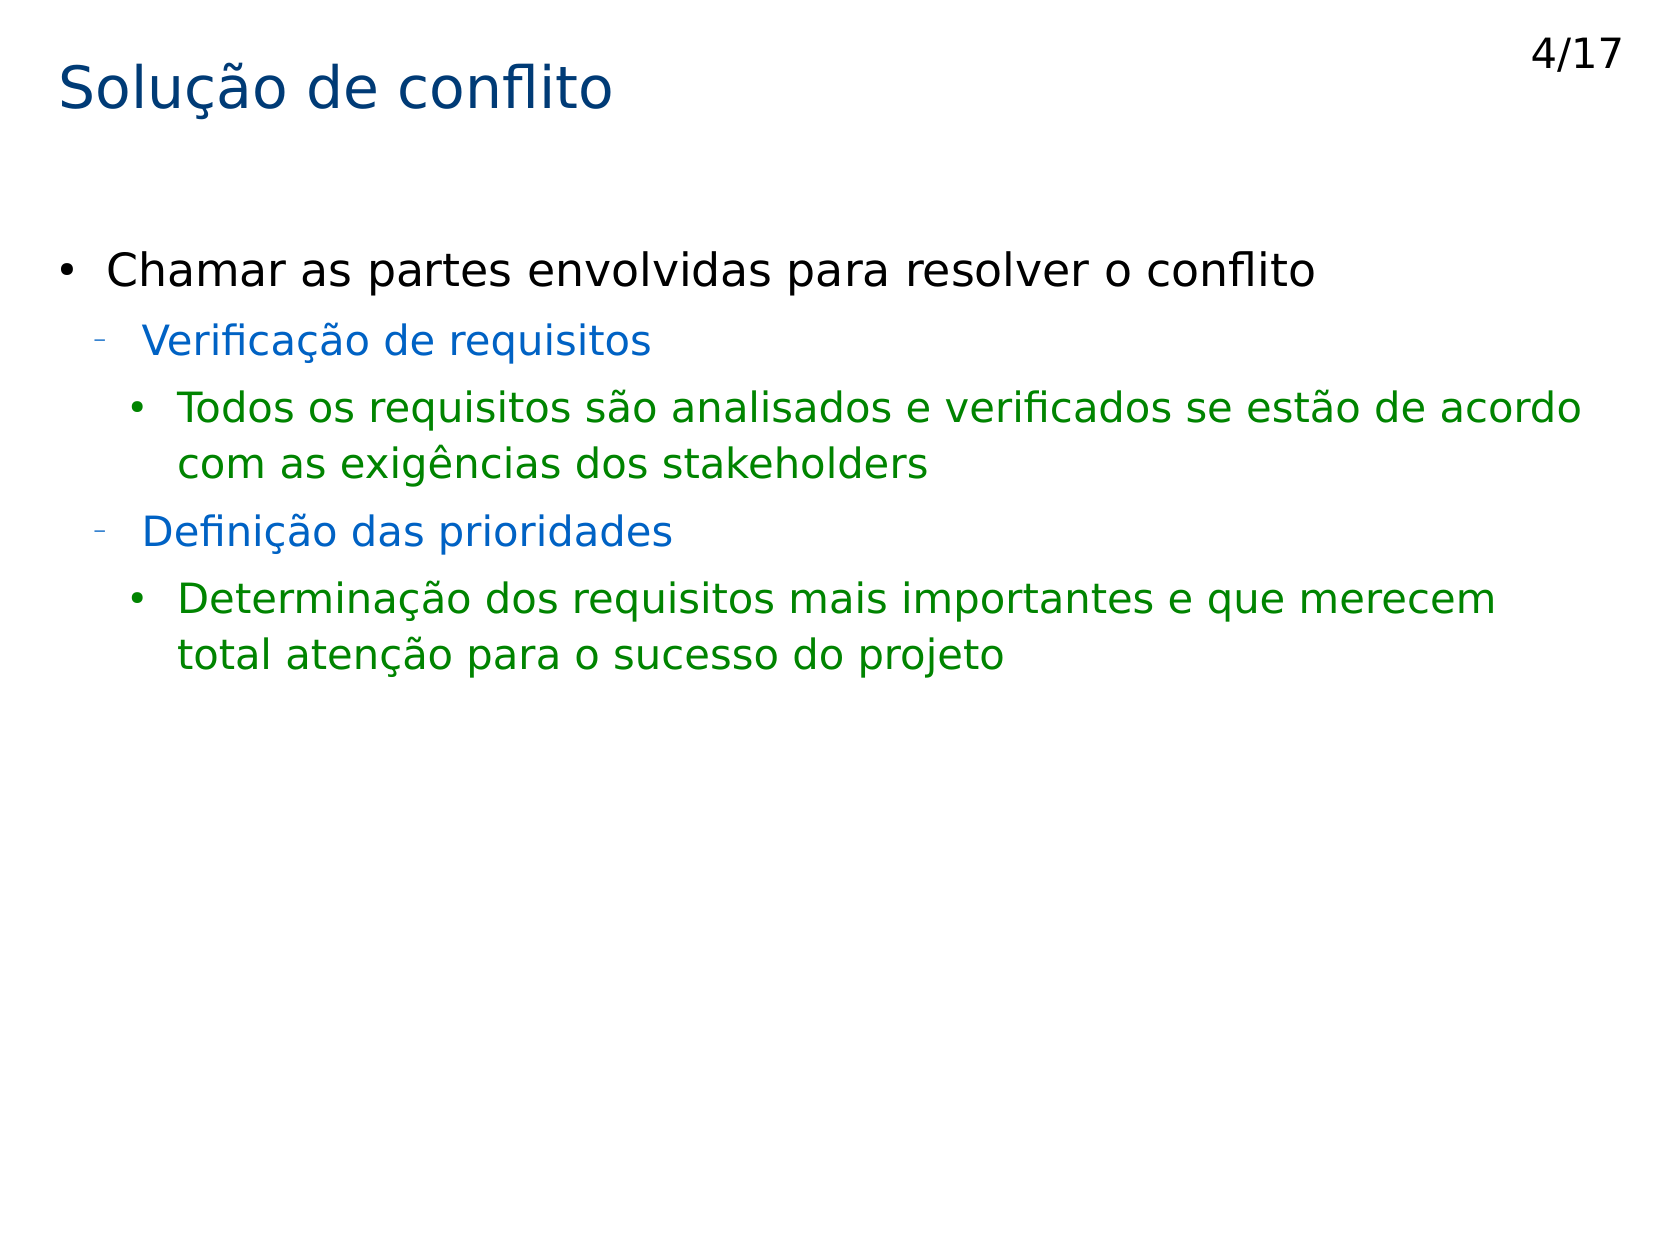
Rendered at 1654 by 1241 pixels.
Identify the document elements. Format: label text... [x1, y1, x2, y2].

title Solução de conflito [59, 29, 1506, 148]
list Chamar as partes envolvidas para resolver o conflito Verificação de requisitos Todos os requisitos são analisados e verificados se estão de acordo com as exigências dos stakeholders Definição das prioridades Determinação dos requisitos mais importantes e que merecem total atenção para o sucesso do projeto [59, 236, 1595, 1211]
